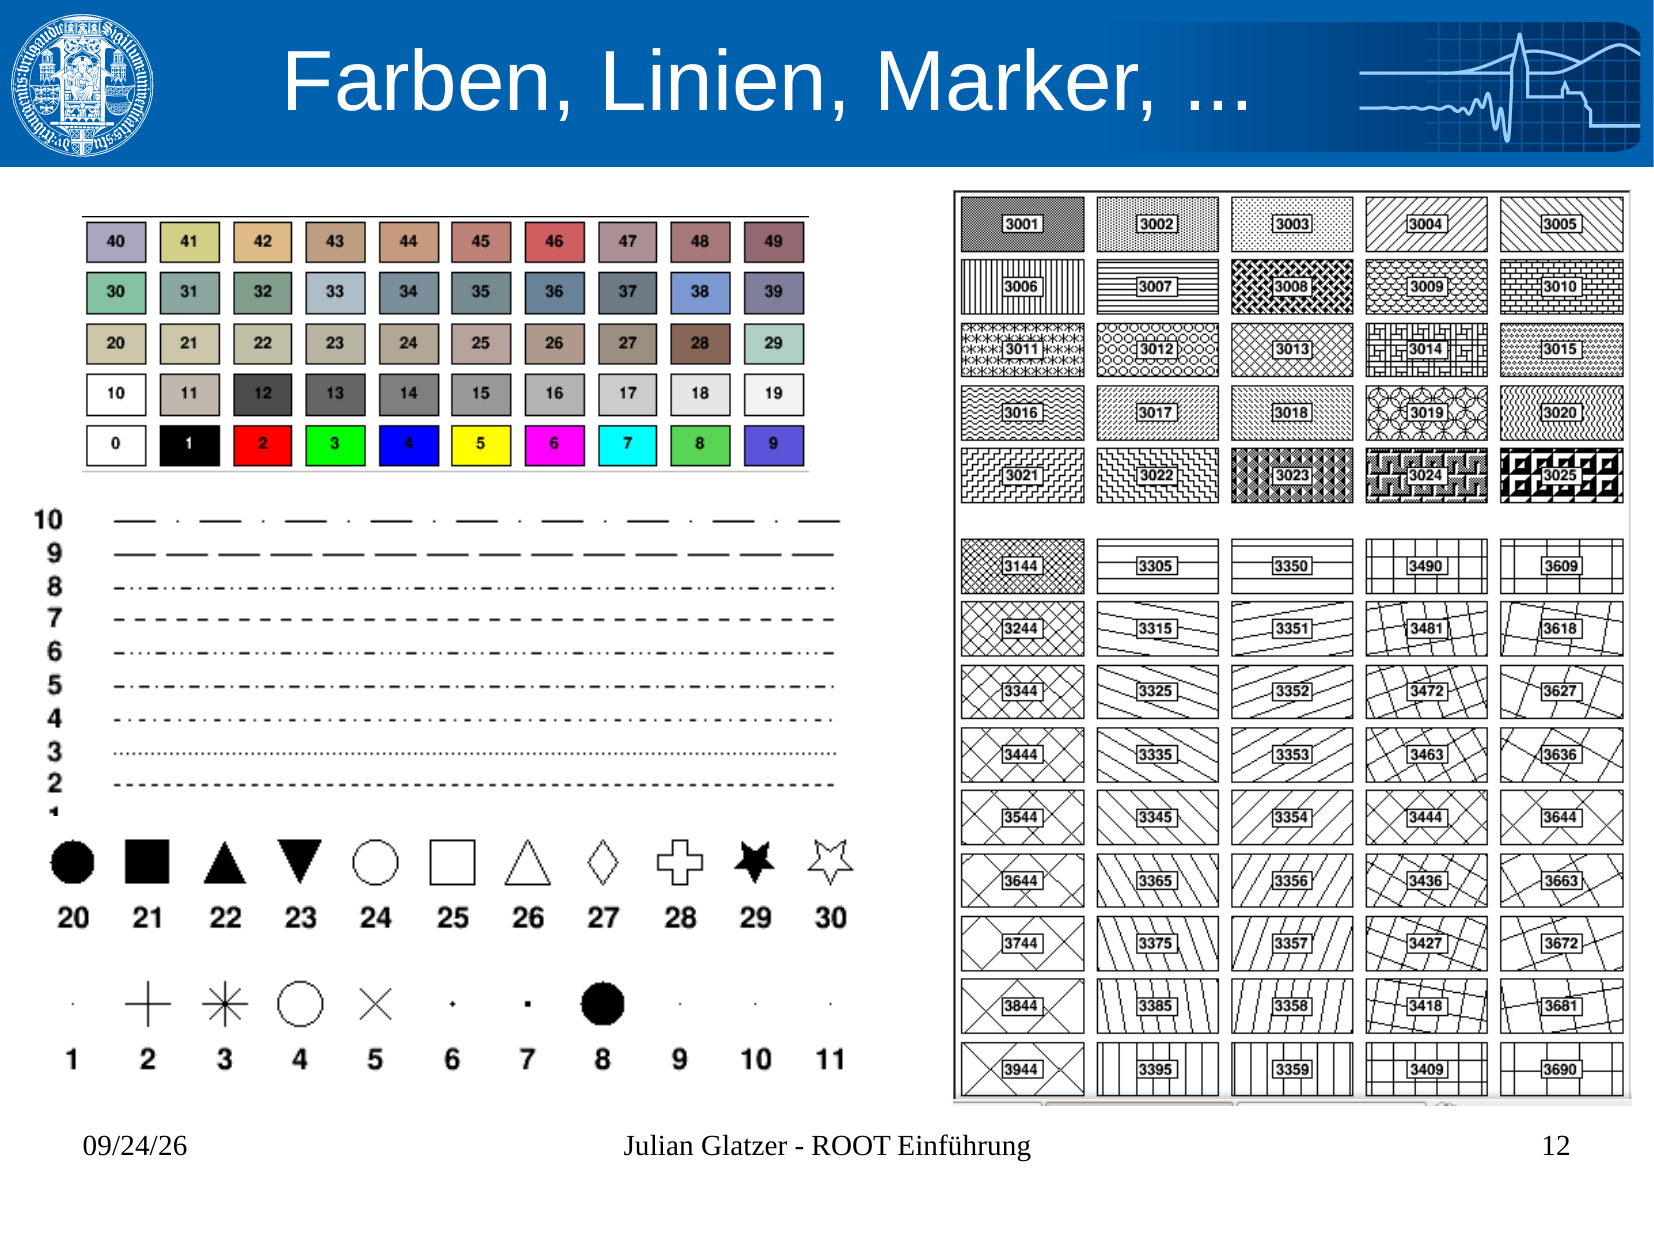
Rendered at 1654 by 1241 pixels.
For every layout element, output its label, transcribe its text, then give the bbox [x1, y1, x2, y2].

picture [27, 500, 863, 1088]
picture [953, 190, 1632, 1106]
picture [0, 0, 1654, 167]
picture [82, 216, 809, 474]
title Farben, Linien, Marker, ... [187, 11, 1351, 151]
